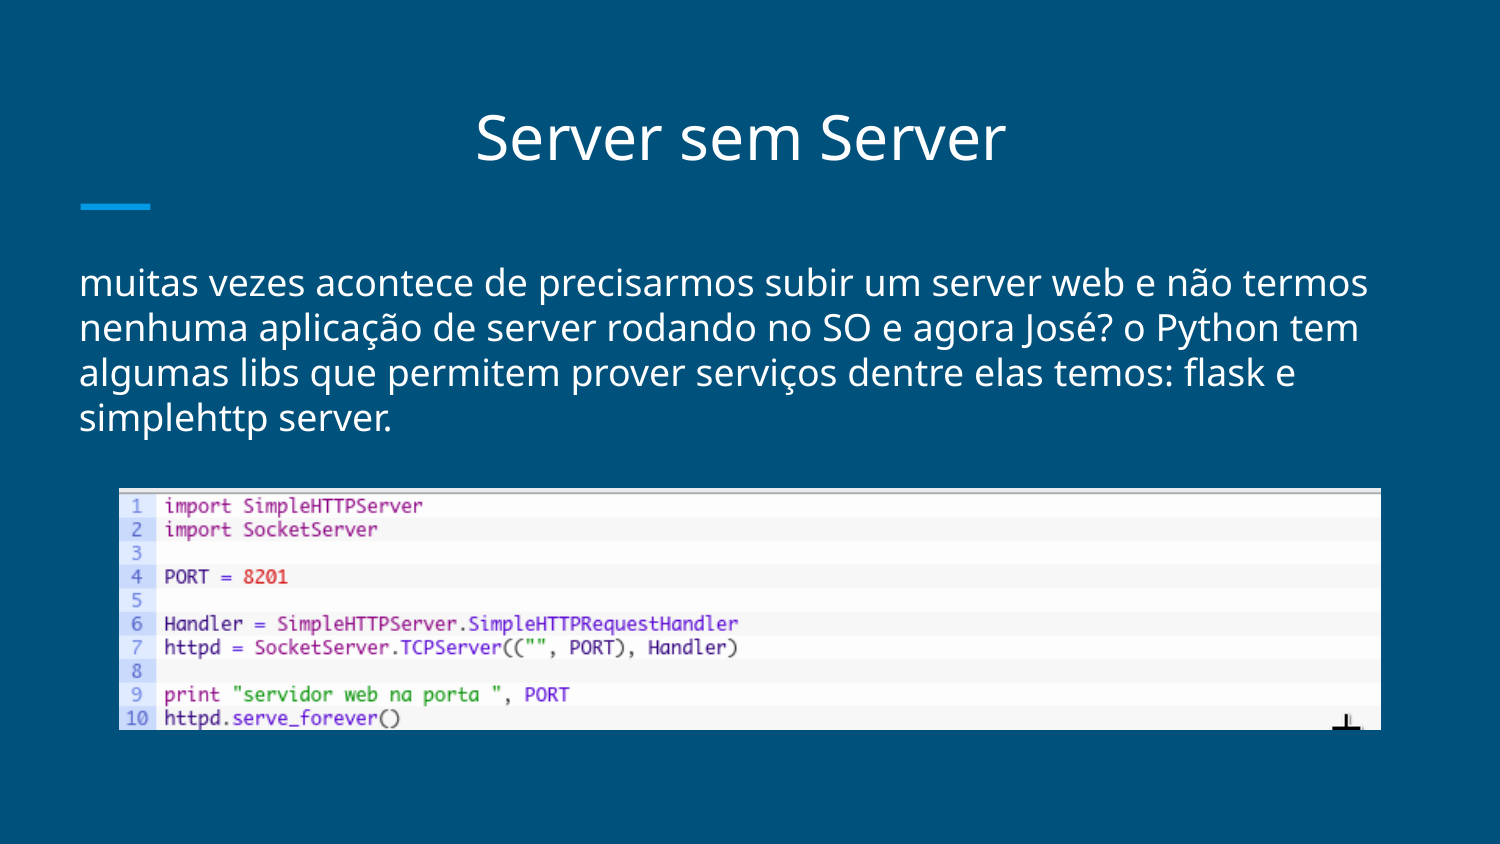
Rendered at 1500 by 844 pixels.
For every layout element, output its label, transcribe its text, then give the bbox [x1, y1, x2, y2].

picture [120, 489, 1380, 729]
list muitas vezes acontece de precisarmos subir um server web e não termos nenhuma aplicação de server rodando no SO e agora José? o Python tem algumas libs que permitem prover serviços dentre elas temos: flask e simplehttp server. [63, 244, 1437, 750]
title Server sem Server [63, 75, 1437, 188]
